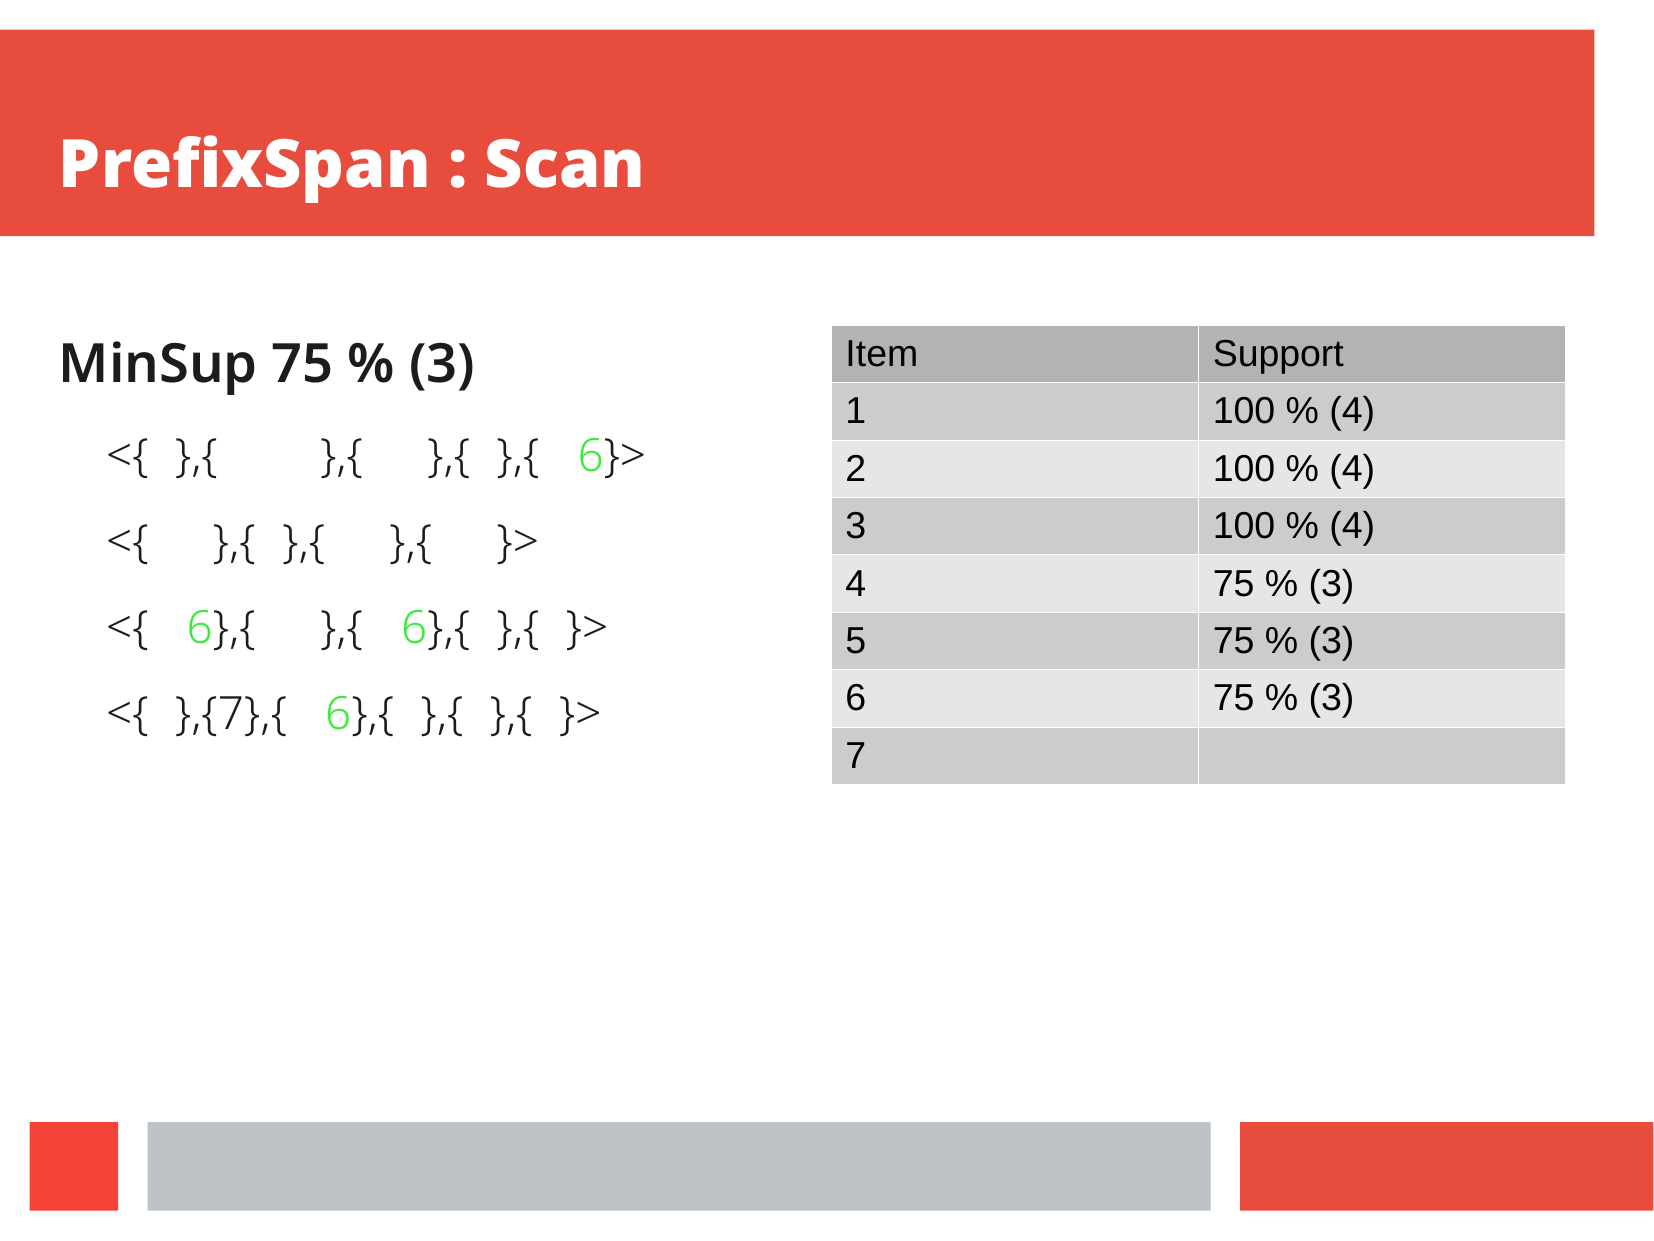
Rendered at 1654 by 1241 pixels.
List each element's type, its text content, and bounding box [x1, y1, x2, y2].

table_cell 5 [832, 613, 1198, 669]
table_cell 75 % (3) [1199, 613, 1565, 669]
table_cell 4 [832, 555, 1198, 612]
list MinSup 75 % (3) <{1},{1 2 3},{1 3},{4},{3 6}> <{1 4},{3},{2 3},{1 5}> <{5 6},{1 2},{4 6},{3},{2}> <{5},{7},{1 6},{3},{2},{3}> [59, 324, 794, 1093]
table_cell 2 [832, 441, 1198, 497]
table_cell 75 % (3) [1199, 670, 1565, 727]
table_cell 7 [832, 728, 1198, 784]
table_cell 100 % (4) [1199, 383, 1565, 440]
title PrefixSpan : Scan [59, 59, 1595, 207]
table_cell 100 % (4) [1199, 441, 1565, 497]
table_cell 6 [832, 670, 1198, 727]
table_cell 3 [832, 498, 1198, 554]
table_header Item [832, 326, 1198, 382]
table_cell 100 % (4) [1199, 498, 1565, 554]
table_header Support [1199, 326, 1565, 382]
table_cell 1 [832, 383, 1198, 440]
table_cell [1199, 728, 1565, 784]
table_cell 75 % (3) [1199, 555, 1565, 612]
